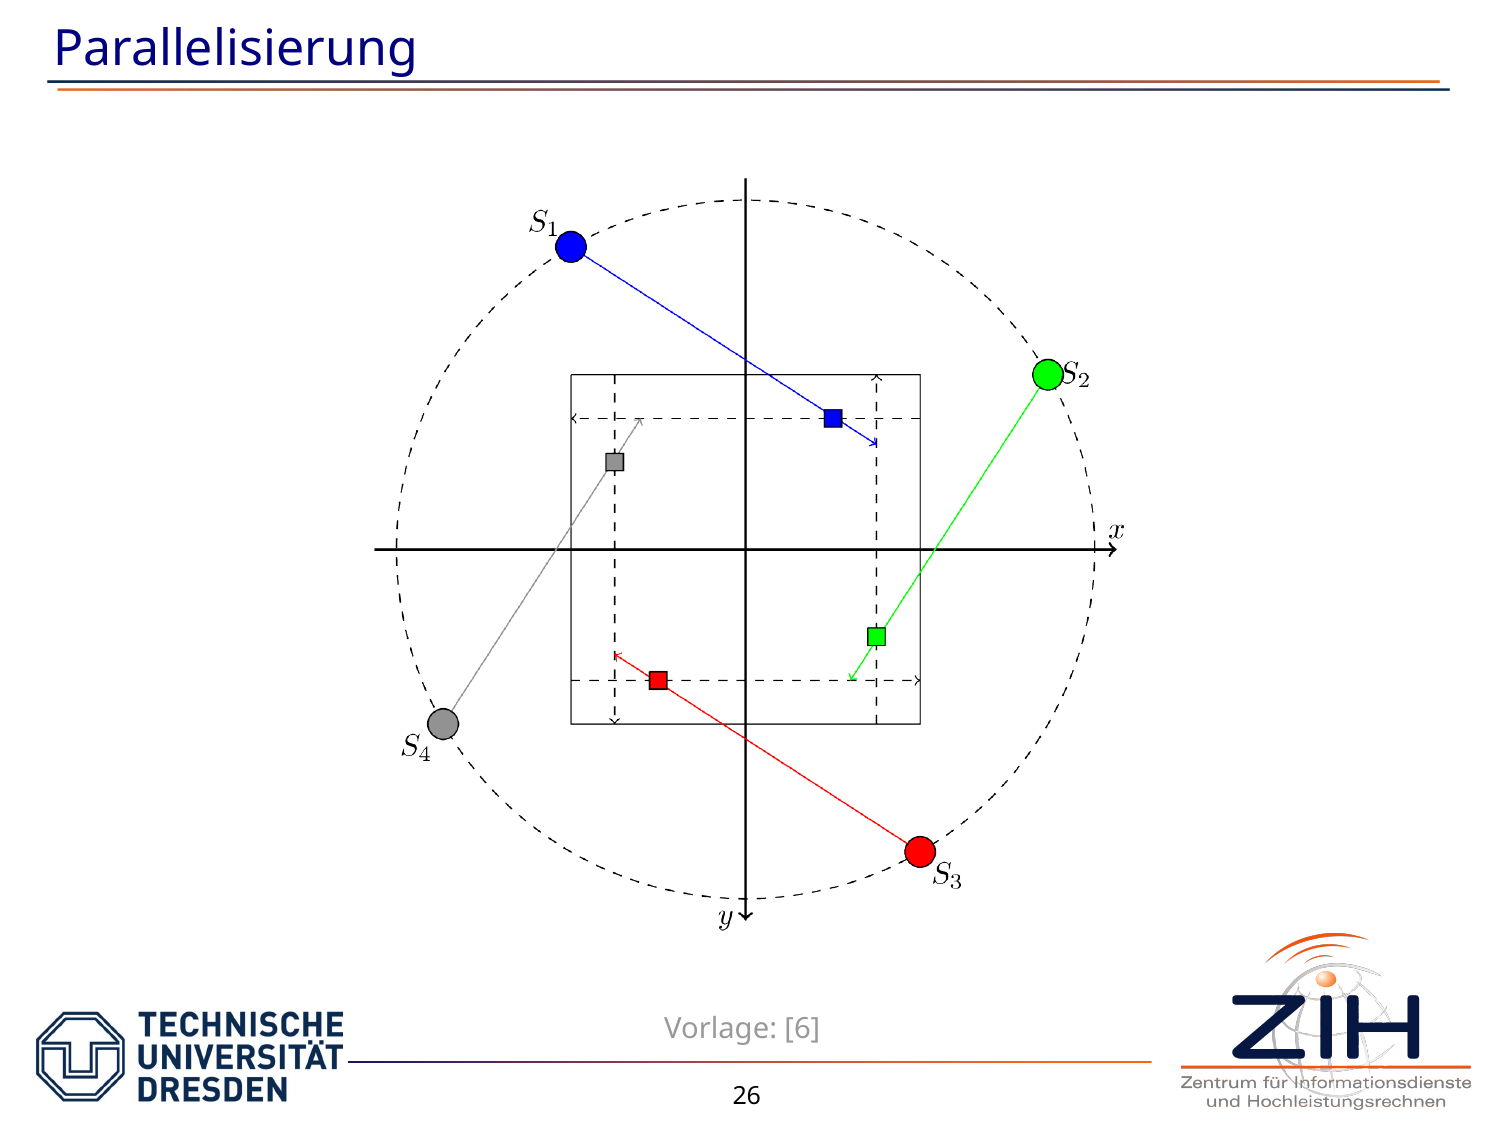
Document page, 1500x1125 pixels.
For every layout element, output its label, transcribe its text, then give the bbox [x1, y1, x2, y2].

title Parallelisierung [53, 12, 1453, 81]
picture [373, 177, 1135, 940]
picture [1181, 933, 1471, 1110]
picture [47, 80, 1450, 91]
text_box Vorlage: [6] [649, 1000, 825, 1051]
picture [35, 1011, 343, 1102]
